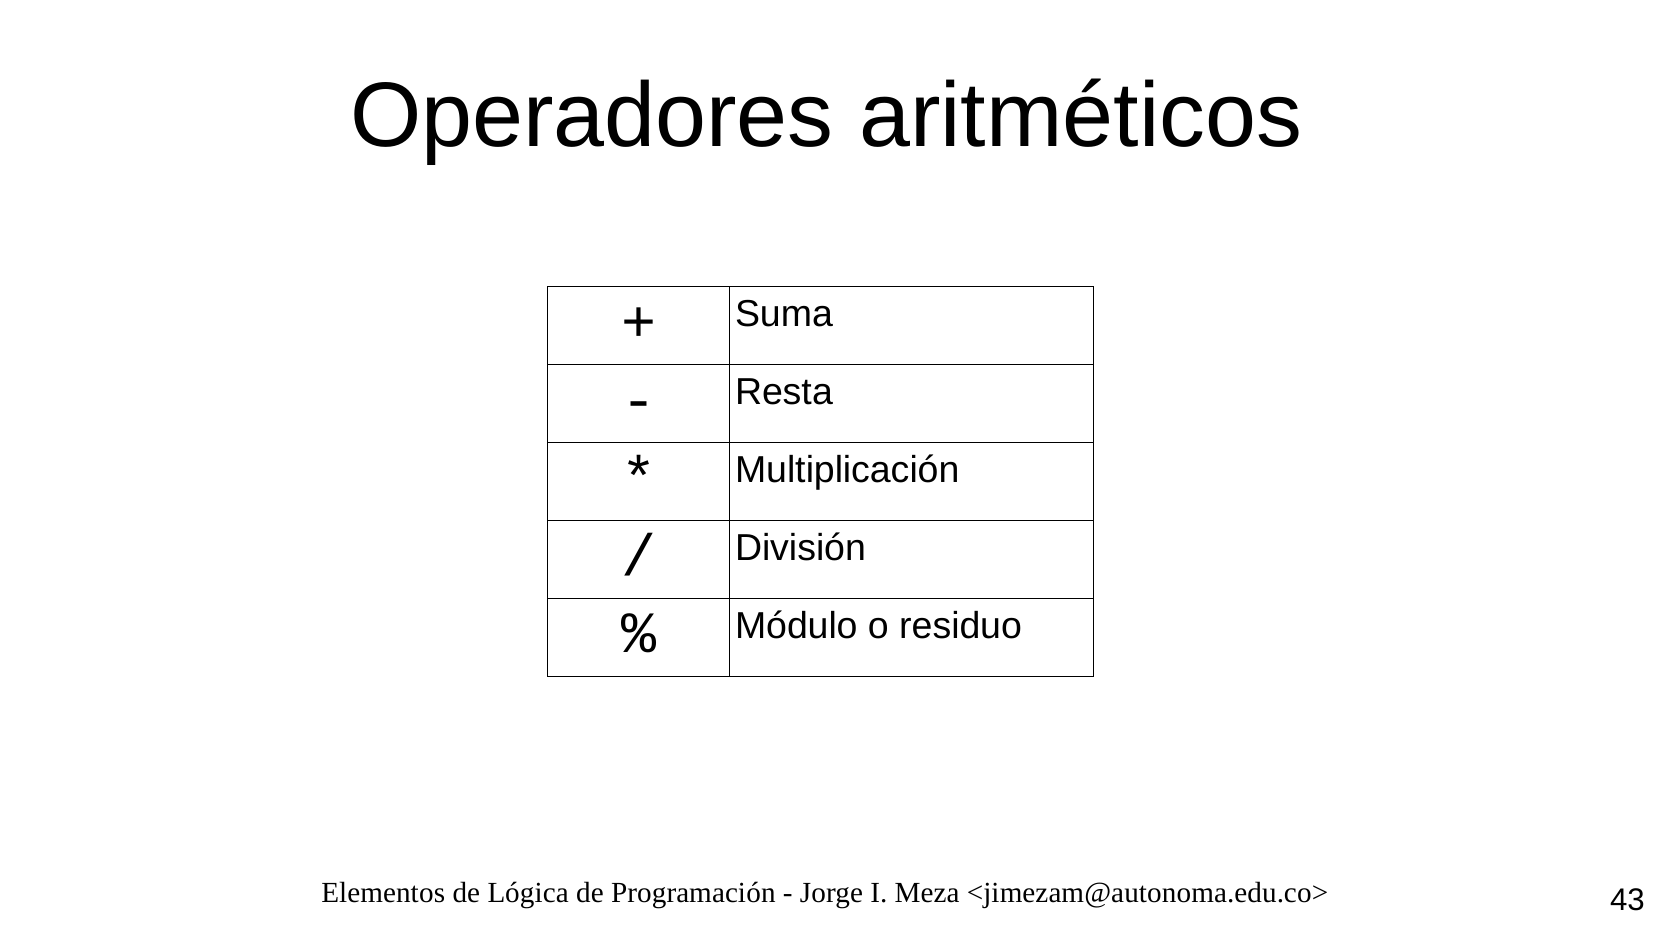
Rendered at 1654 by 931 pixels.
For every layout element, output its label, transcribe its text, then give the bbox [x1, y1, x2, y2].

table_cell - [548, 365, 729, 442]
table_cell % [548, 599, 729, 676]
table_cell Resta [730, 365, 1093, 442]
title Operadores aritméticos [82, 37, 1571, 193]
table_cell División [730, 521, 1093, 598]
table_cell Multiplicación [730, 443, 1093, 520]
table_cell / [548, 521, 729, 598]
table_header Suma [730, 287, 1093, 364]
table_header + [548, 287, 729, 364]
table_cell Módulo o residuo [730, 599, 1093, 676]
table_cell * [548, 443, 729, 520]
